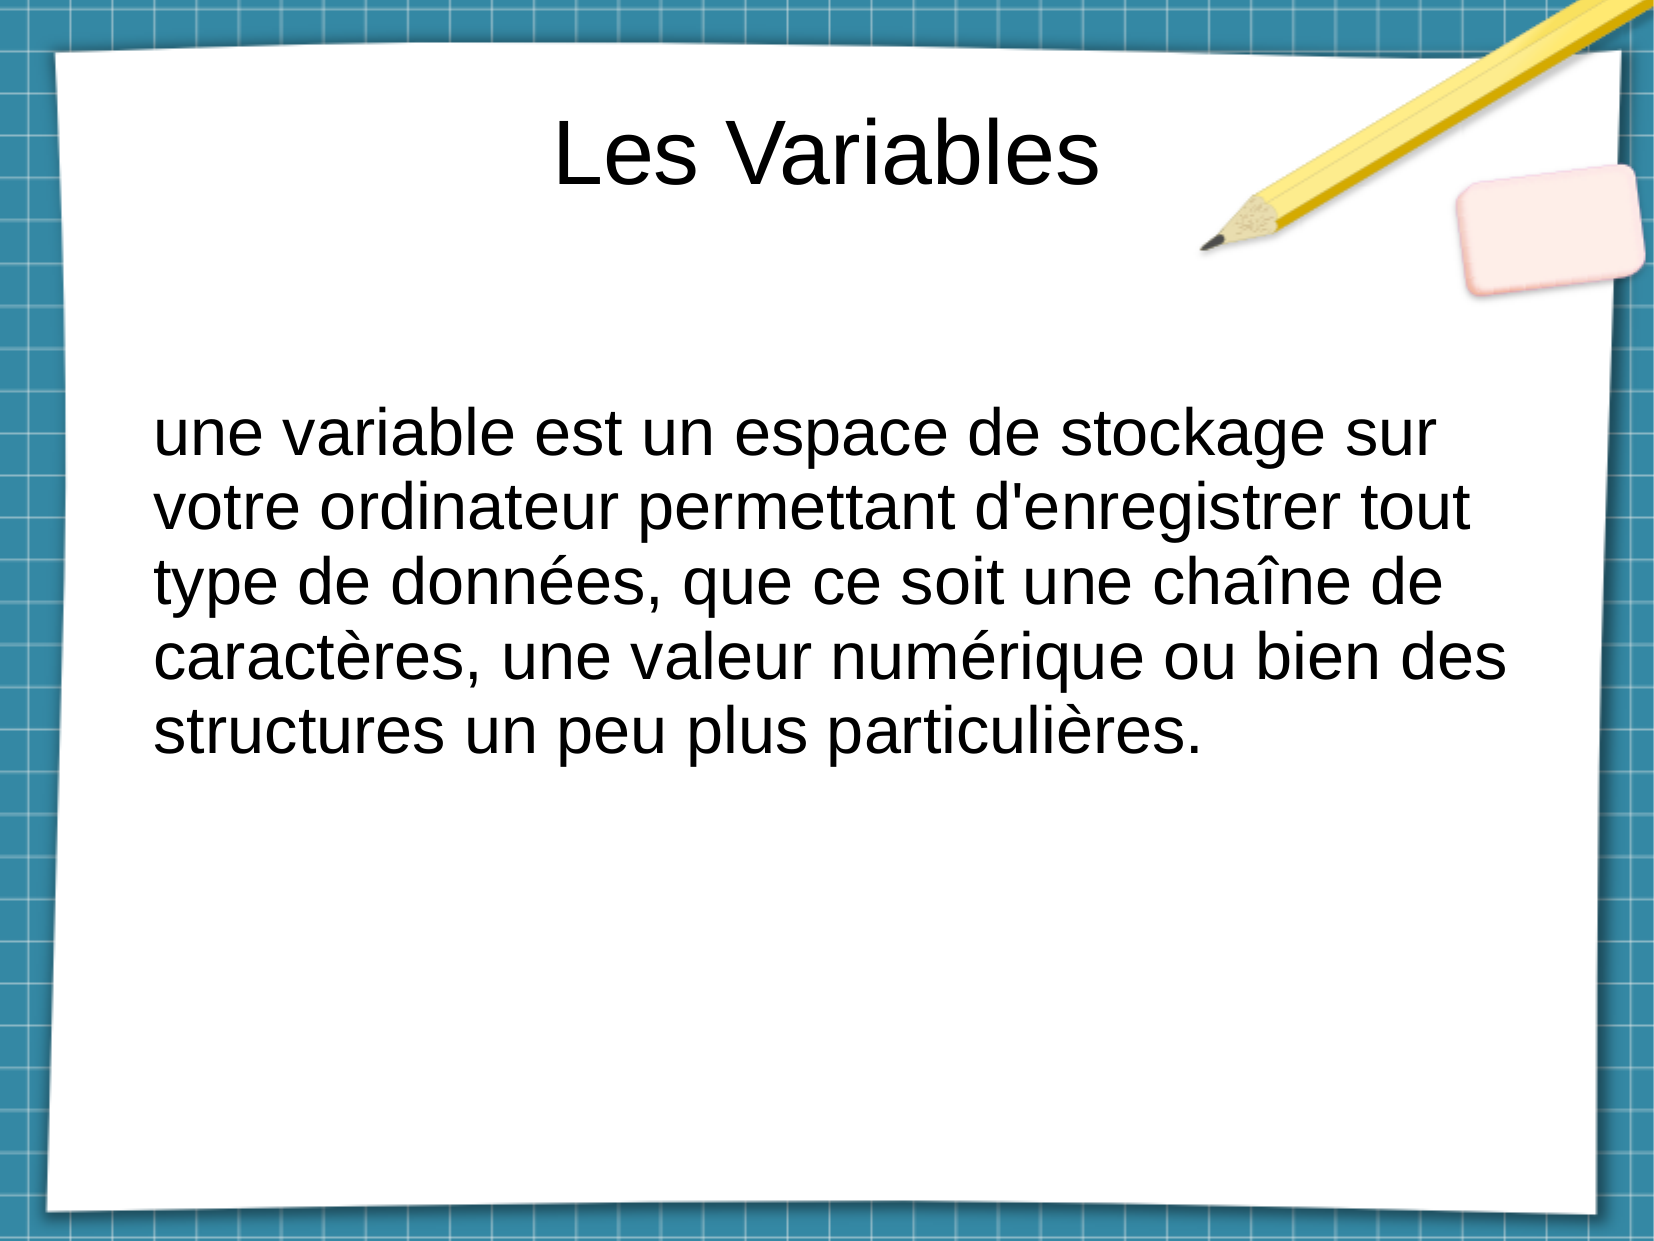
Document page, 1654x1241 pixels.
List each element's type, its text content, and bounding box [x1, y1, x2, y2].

title Les Variables [82, 49, 1571, 257]
picture [0, 0, 1654, 1241]
list une variable est un espace de stockage sur votre ordinateur permettant d'enregistrer tout type de données, que ce soit une chaîne de caractères, une valeur numérique ou bien des structures un peu plus particulières. [82, 290, 1571, 1010]
